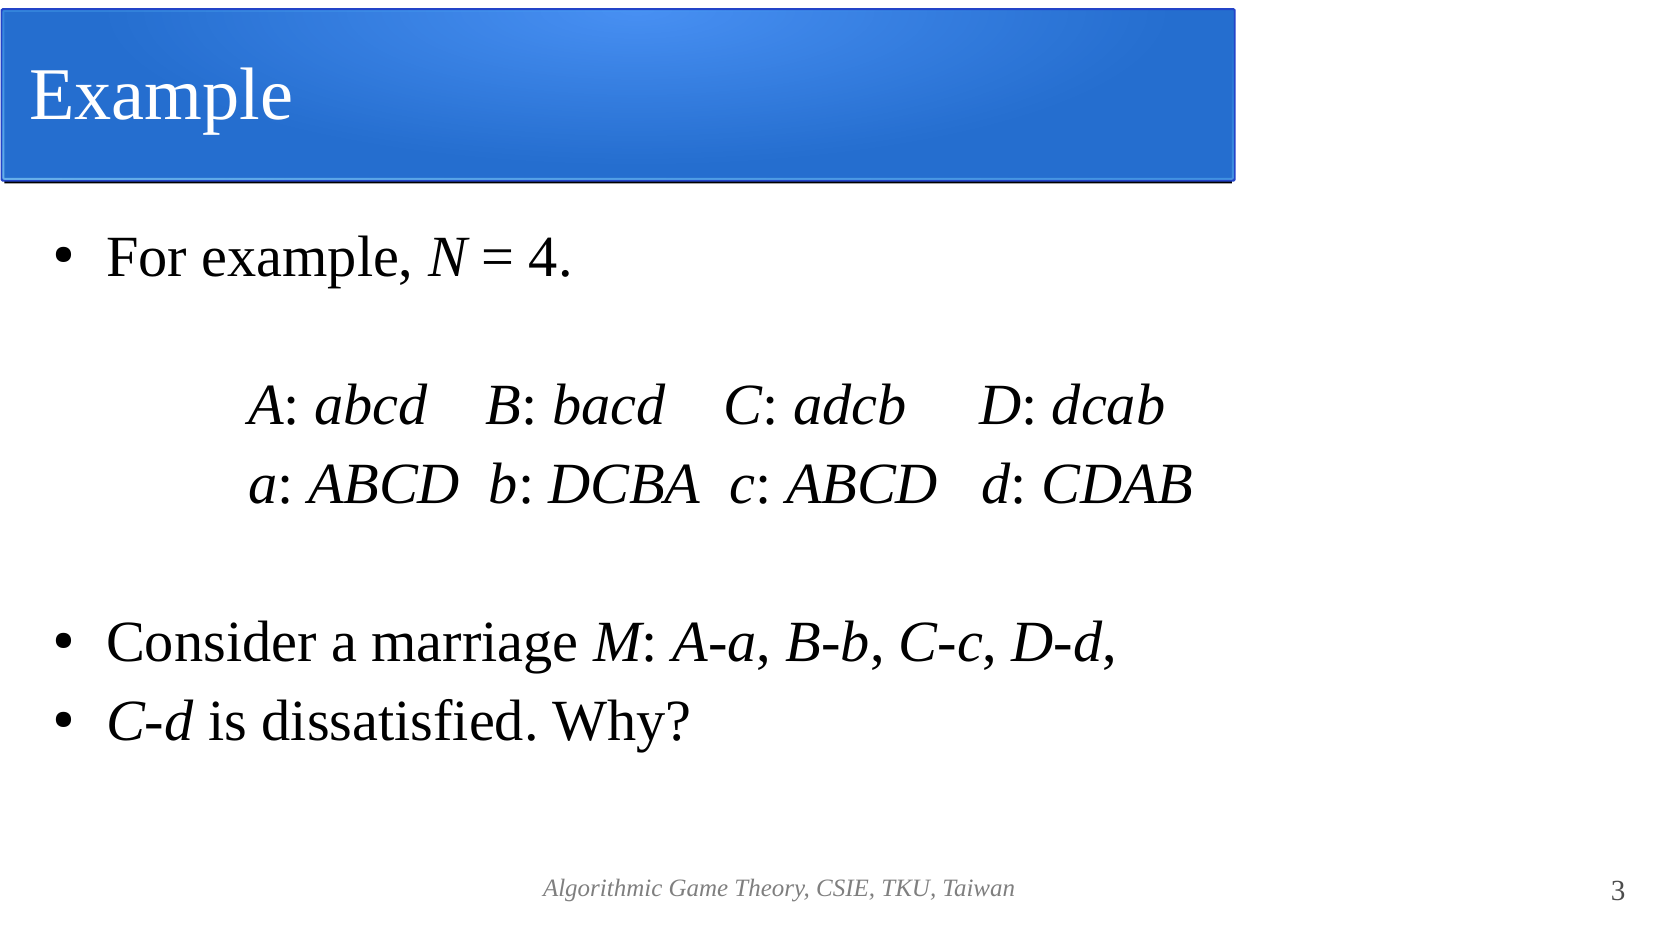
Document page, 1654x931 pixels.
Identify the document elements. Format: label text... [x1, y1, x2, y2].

list For example, N = 4. A: abcd B: bacd C: adcb D: dcab a: ABCD b: DCBA c: ABCD d: CDAB Consider a marriage M: A-a, B-b, C-c, D-d, C-d is dissatisfied. Why? [35, 224, 1524, 764]
title Example [29, 17, 1138, 172]
